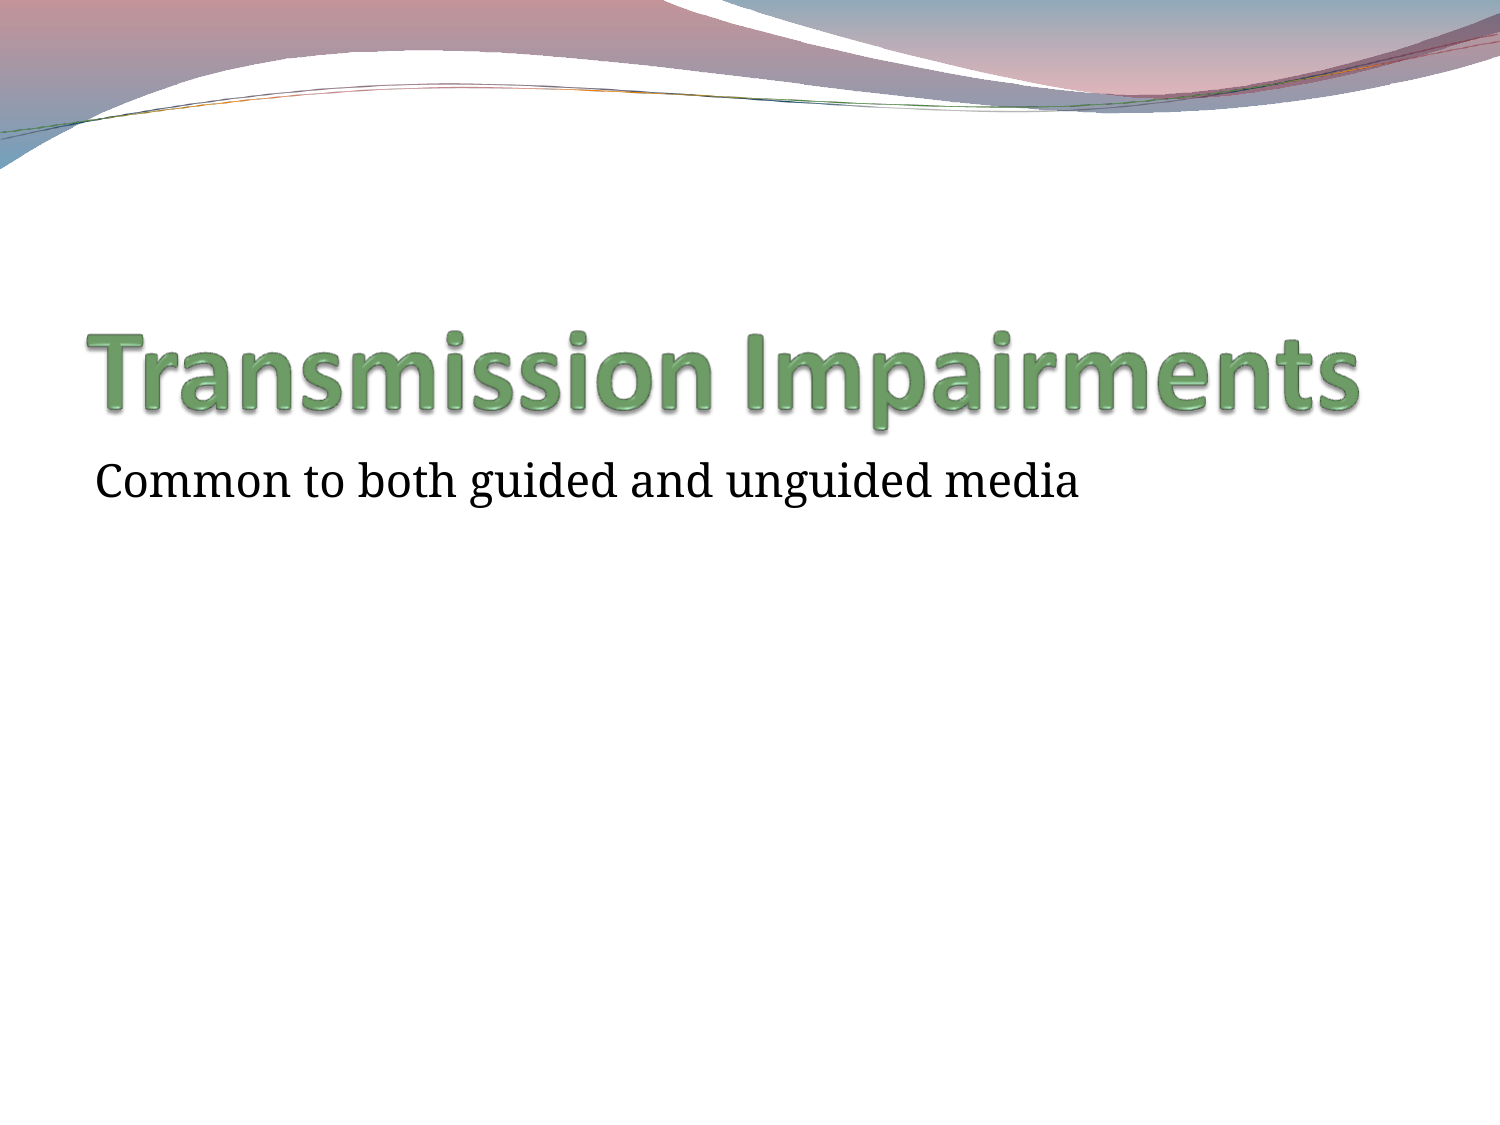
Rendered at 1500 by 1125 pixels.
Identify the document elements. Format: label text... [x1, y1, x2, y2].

picture [0, 33, 1500, 140]
picture [9, 215, 1440, 452]
list Common to both guided and unguided media [86, 443, 1362, 692]
